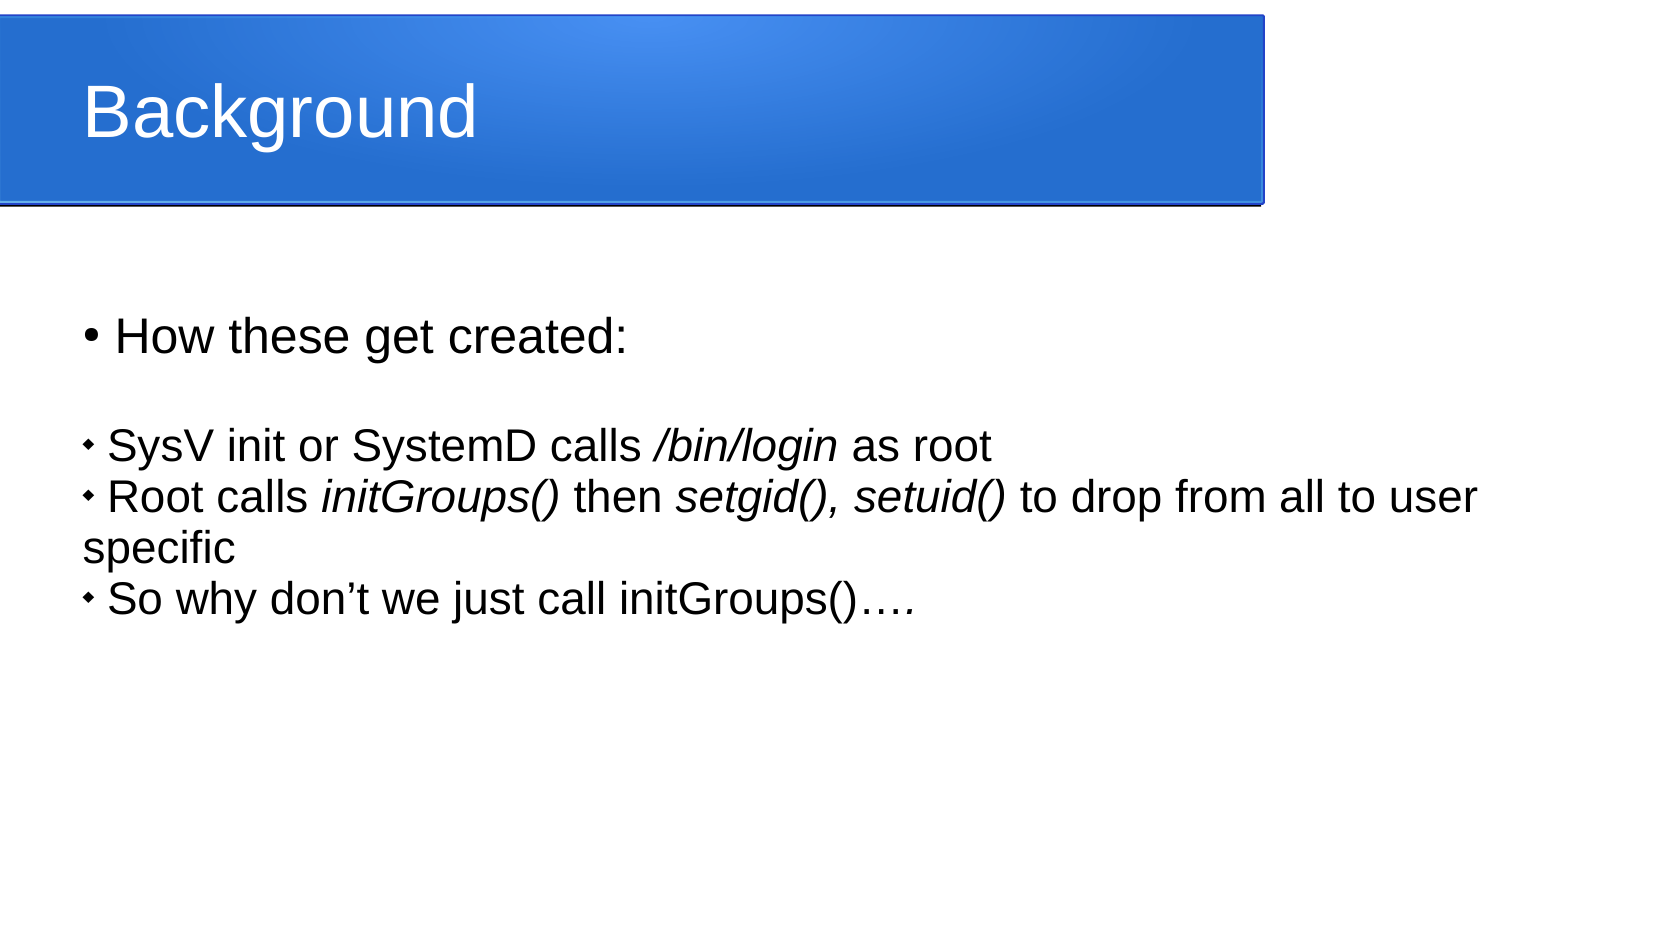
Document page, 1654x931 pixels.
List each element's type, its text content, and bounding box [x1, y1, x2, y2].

title Background [82, 35, 1235, 189]
subtitle How these get created: SysV init or SystemD calls /bin/login as root Root calls initGroups() then setgid(), setuid() to drop from all to user specific So why don’t we just call initGroups()…. [82, 224, 1571, 764]
